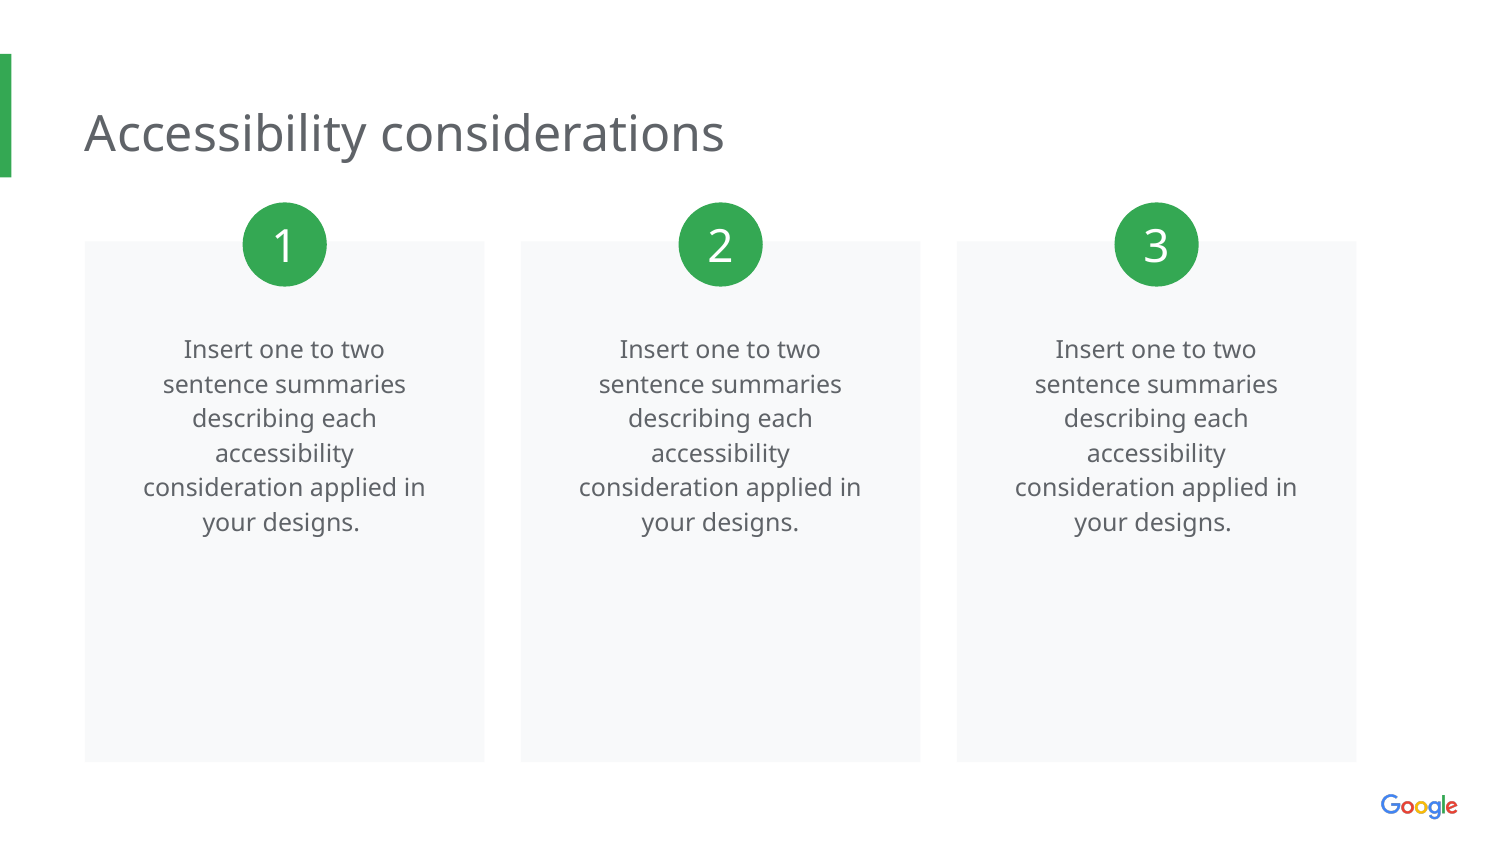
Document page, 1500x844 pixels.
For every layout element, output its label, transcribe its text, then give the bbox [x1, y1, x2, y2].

text_box Insert one to two sentence summaries describing each accessibility consideration applied in your designs. [552, 314, 889, 552]
text_box [520, 241, 921, 763]
text_box Accessibility considerations [84, 85, 1234, 177]
text_box Insert one to two sentence summaries describing each accessibility consideration applied in your designs. [116, 314, 453, 552]
text_box 3 [1114, 202, 1199, 287]
text_box 2 [678, 202, 763, 287]
text_box [956, 241, 1357, 763]
text_box [84, 241, 485, 763]
picture [1381, 794, 1458, 820]
text_box 1 [242, 202, 327, 287]
text_box Insert one to two sentence summaries describing each accessibility consideration applied in your designs. [988, 314, 1325, 552]
